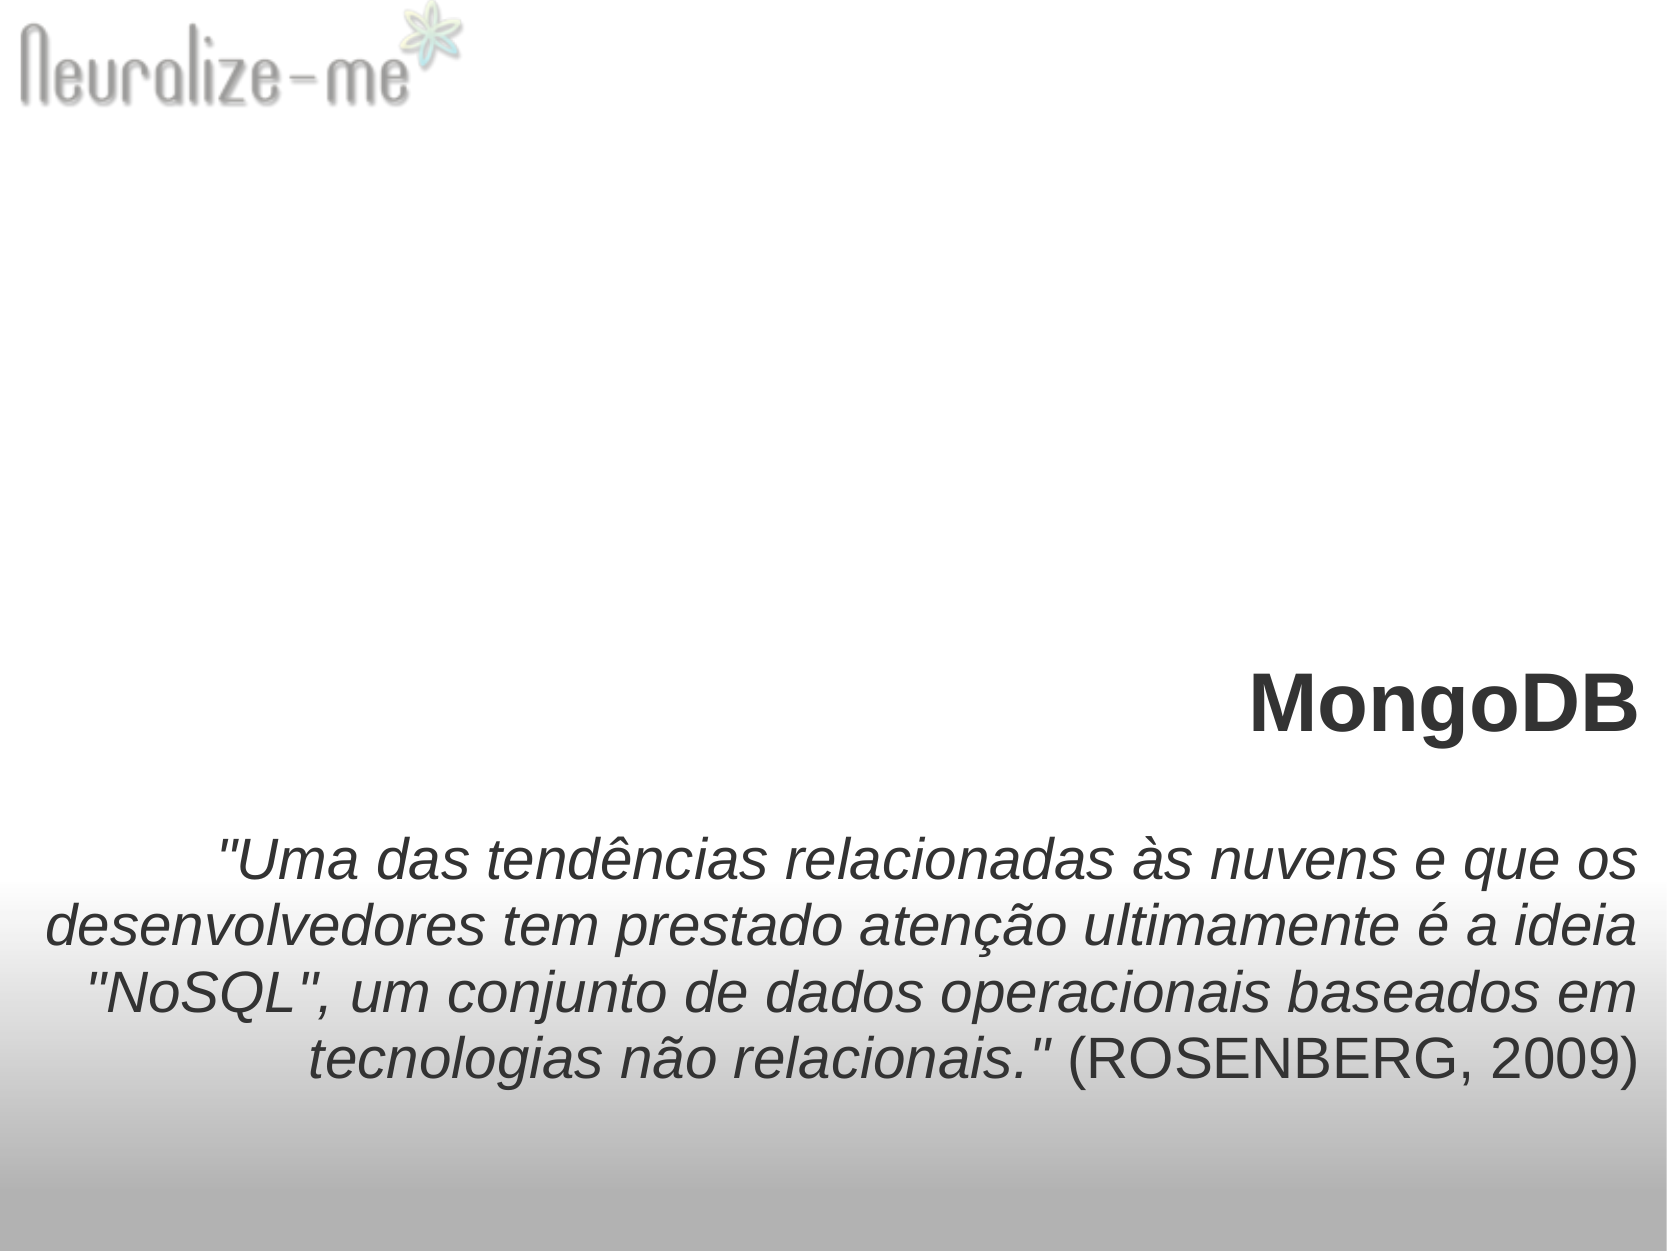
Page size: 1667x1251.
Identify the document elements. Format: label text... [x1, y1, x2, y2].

title MongoDB "Uma das tendências relacionadas às nuvens e que os desenvolvedores tem prestado atenção ultimamente é a ideia "NoSQL", um conjunto de dados operacionais baseados em tecnologias não relacionais." (ROSENBERG, 2009) [23, 655, 1641, 1251]
picture [0, 0, 1667, 1251]
